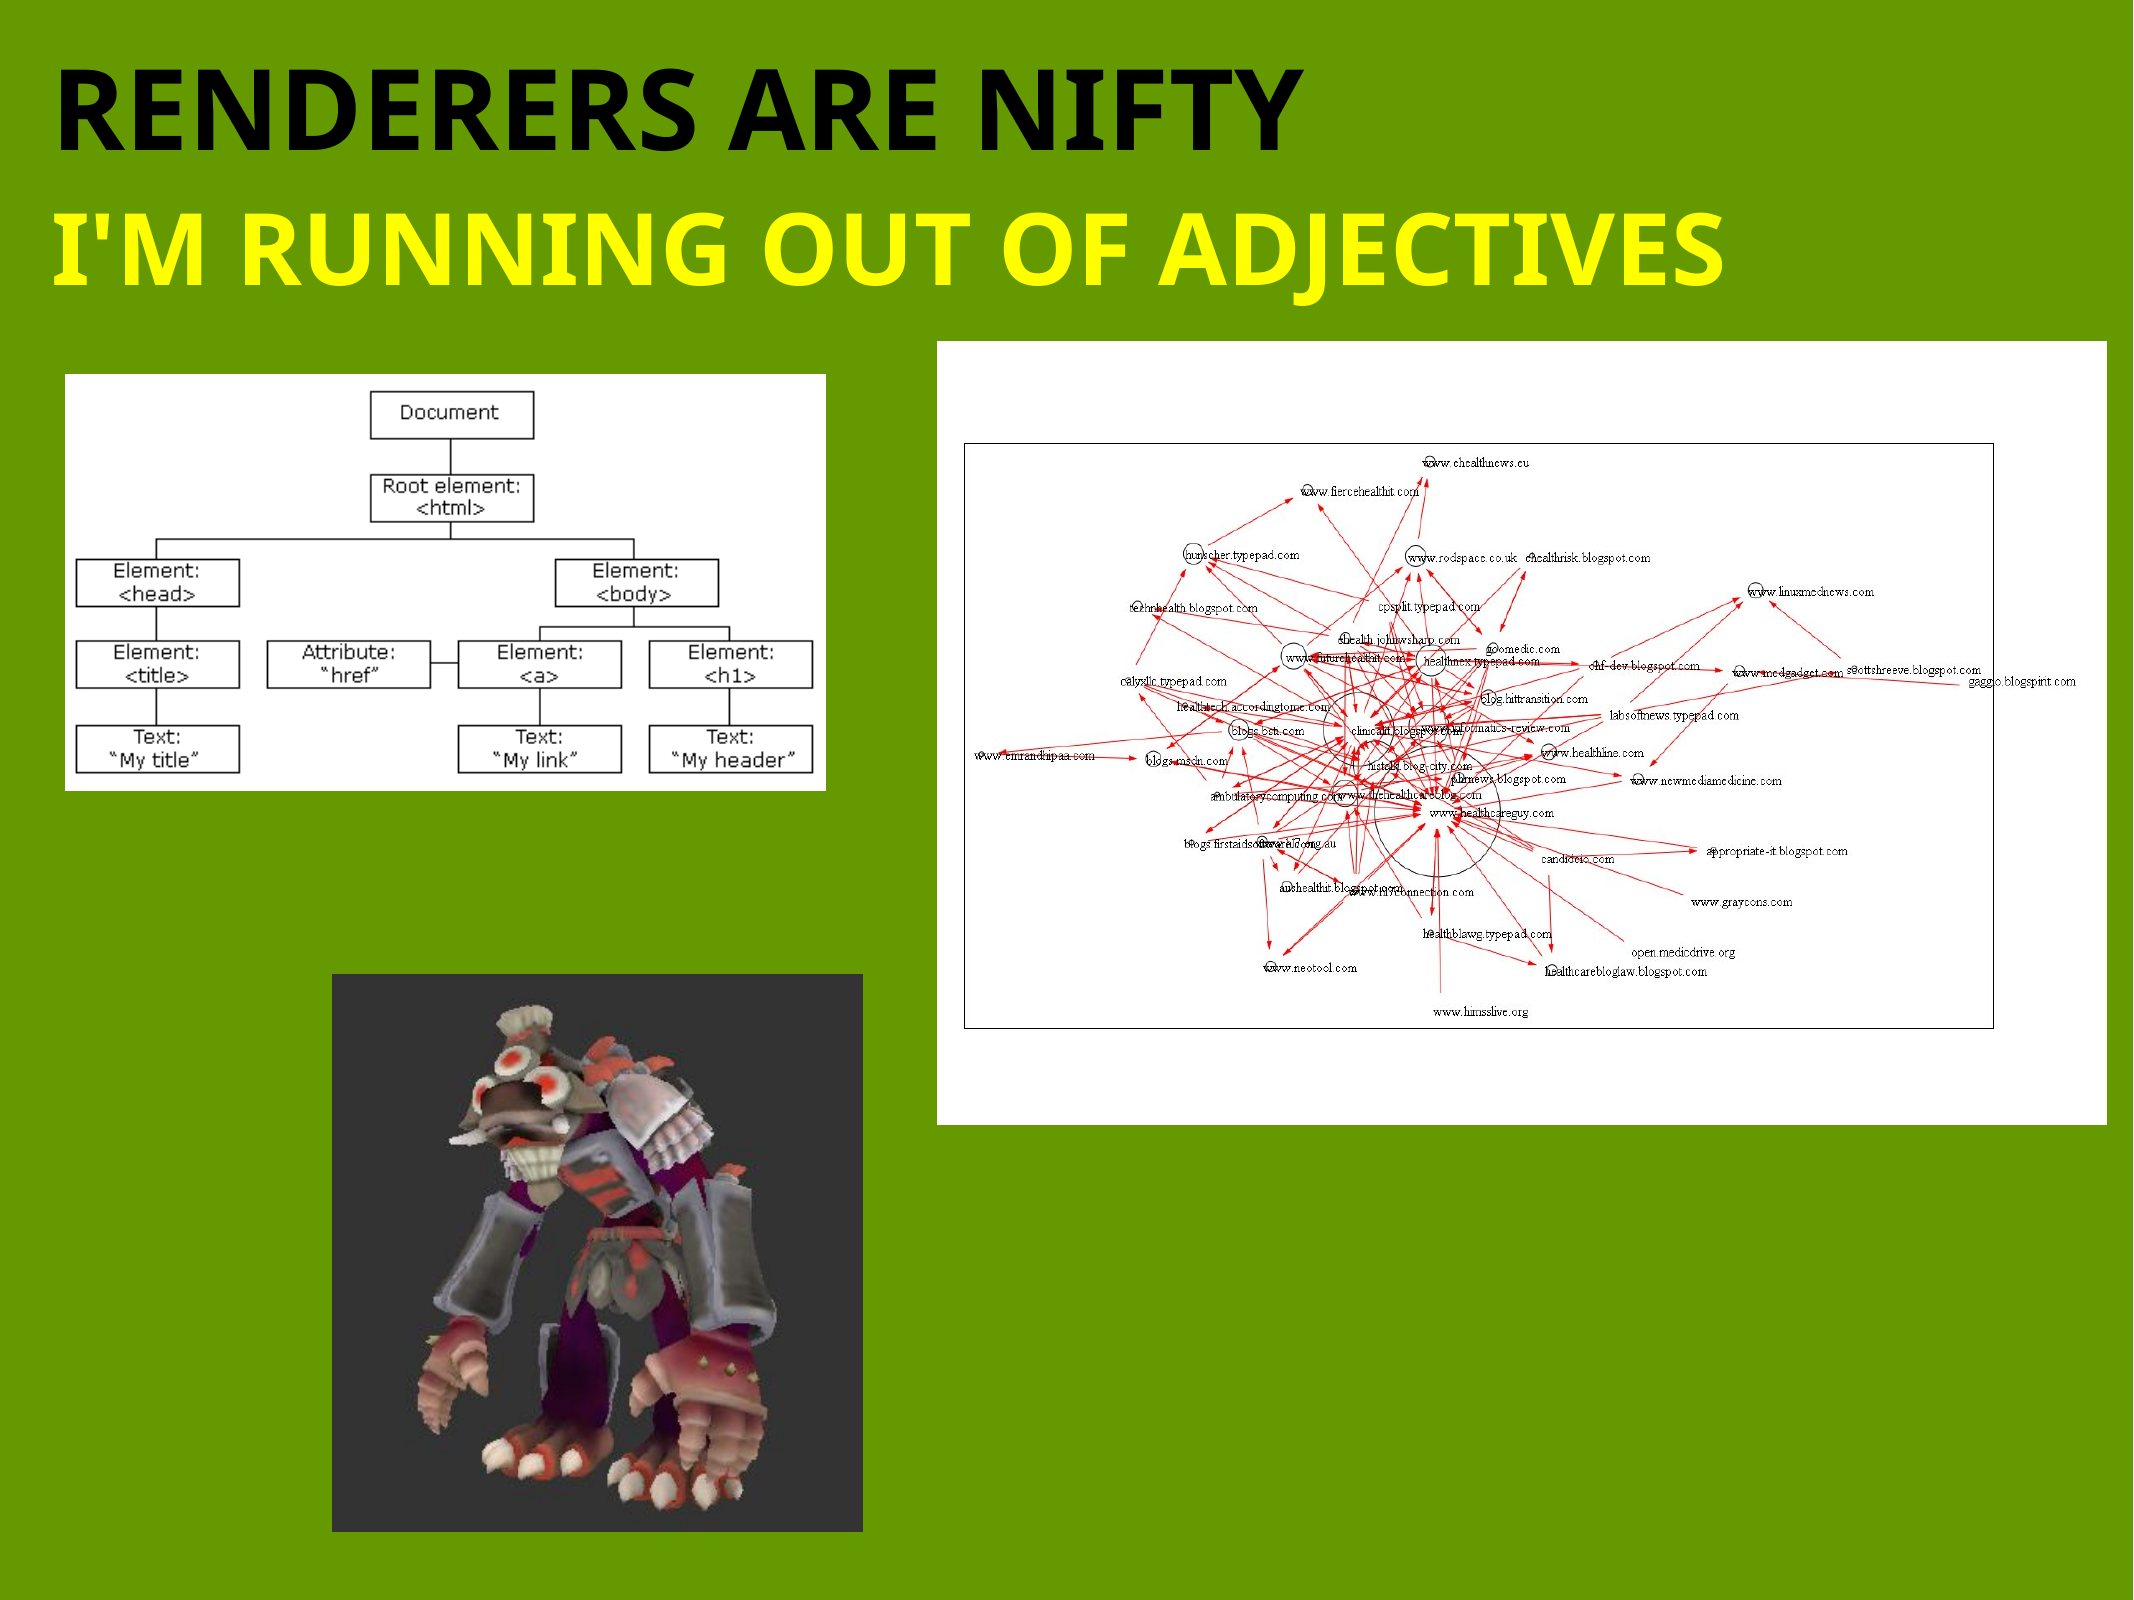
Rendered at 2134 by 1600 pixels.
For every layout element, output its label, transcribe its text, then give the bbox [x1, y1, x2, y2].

picture [65, 374, 826, 791]
picture [332, 974, 863, 1532]
picture [937, 341, 2107, 1126]
text_box RENDERERS ARE NIFTY I'M RUNNING OUT OF ADJECTIVES [41, 37, 2101, 483]
